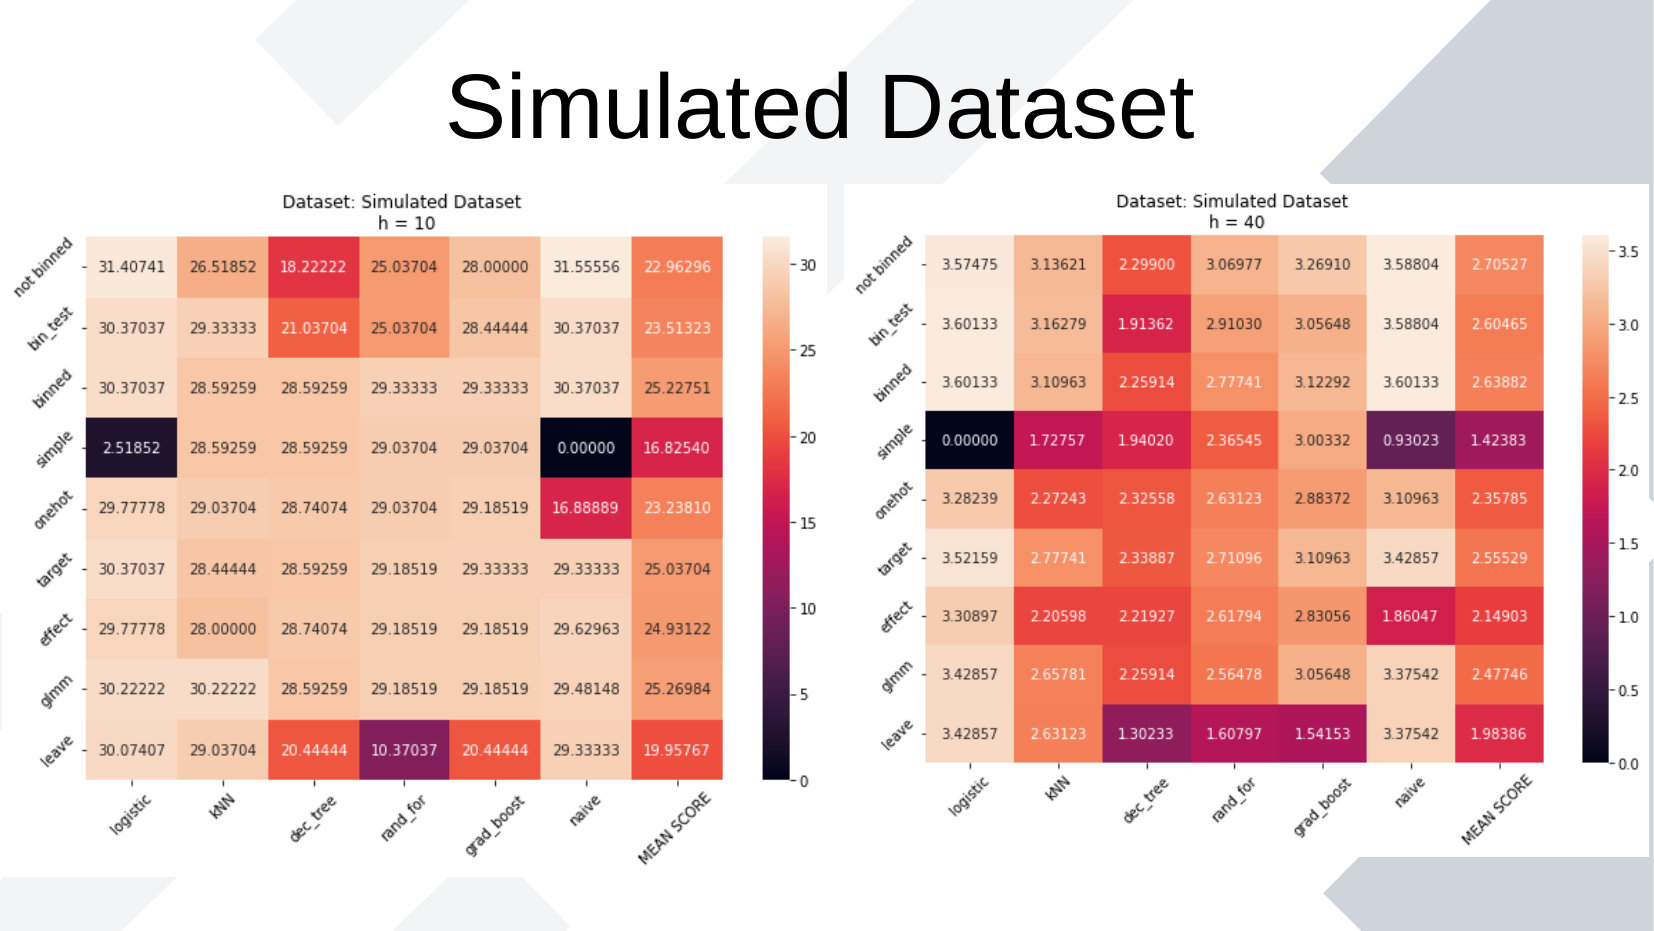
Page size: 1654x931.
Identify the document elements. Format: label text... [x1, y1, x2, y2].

title Simulated Dataset [76, 29, 1565, 185]
picture [844, 184, 1649, 857]
picture [2, 184, 827, 877]
